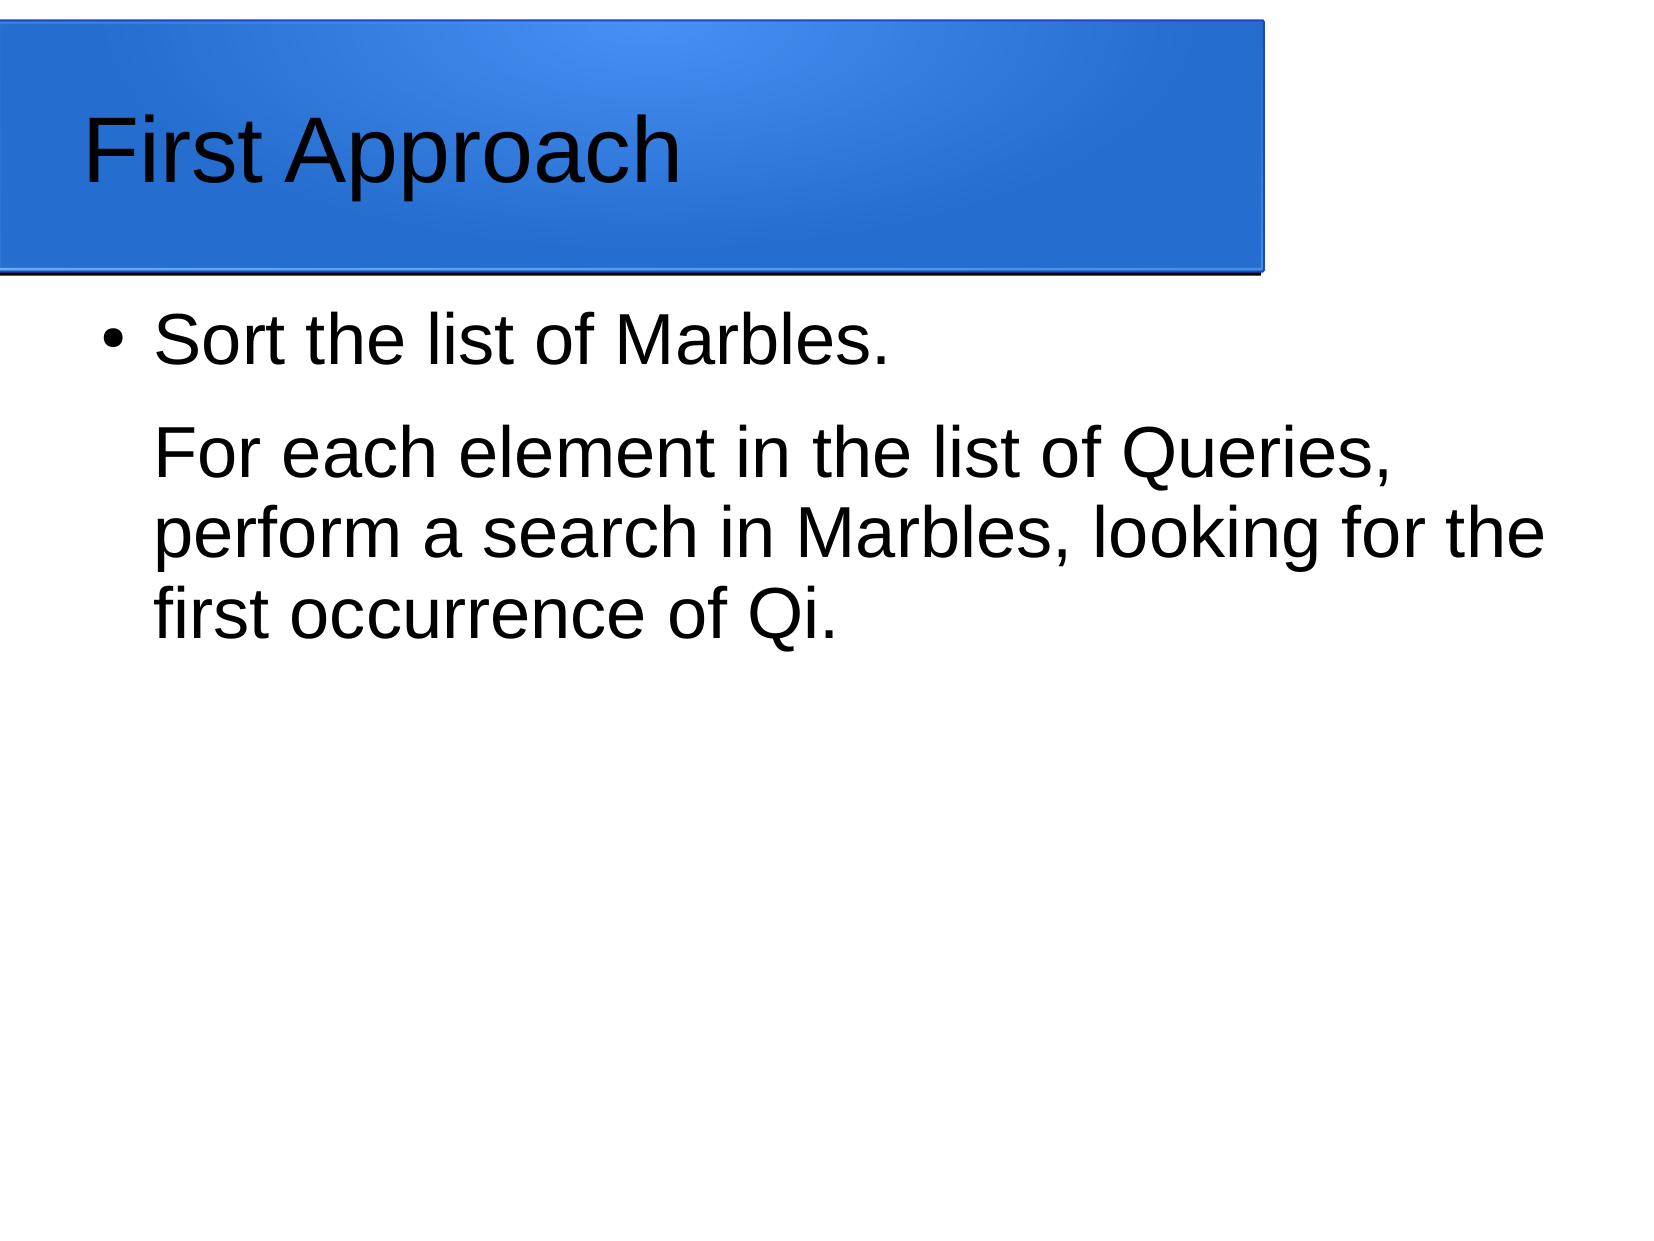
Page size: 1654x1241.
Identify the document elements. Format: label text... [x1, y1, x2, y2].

list Sort the list of Marbles. For each element in the list of Queries, perform a search in Marbles, looking for the first occurrence of Qi. [82, 299, 1571, 1019]
title First Approach [82, 47, 1235, 252]
